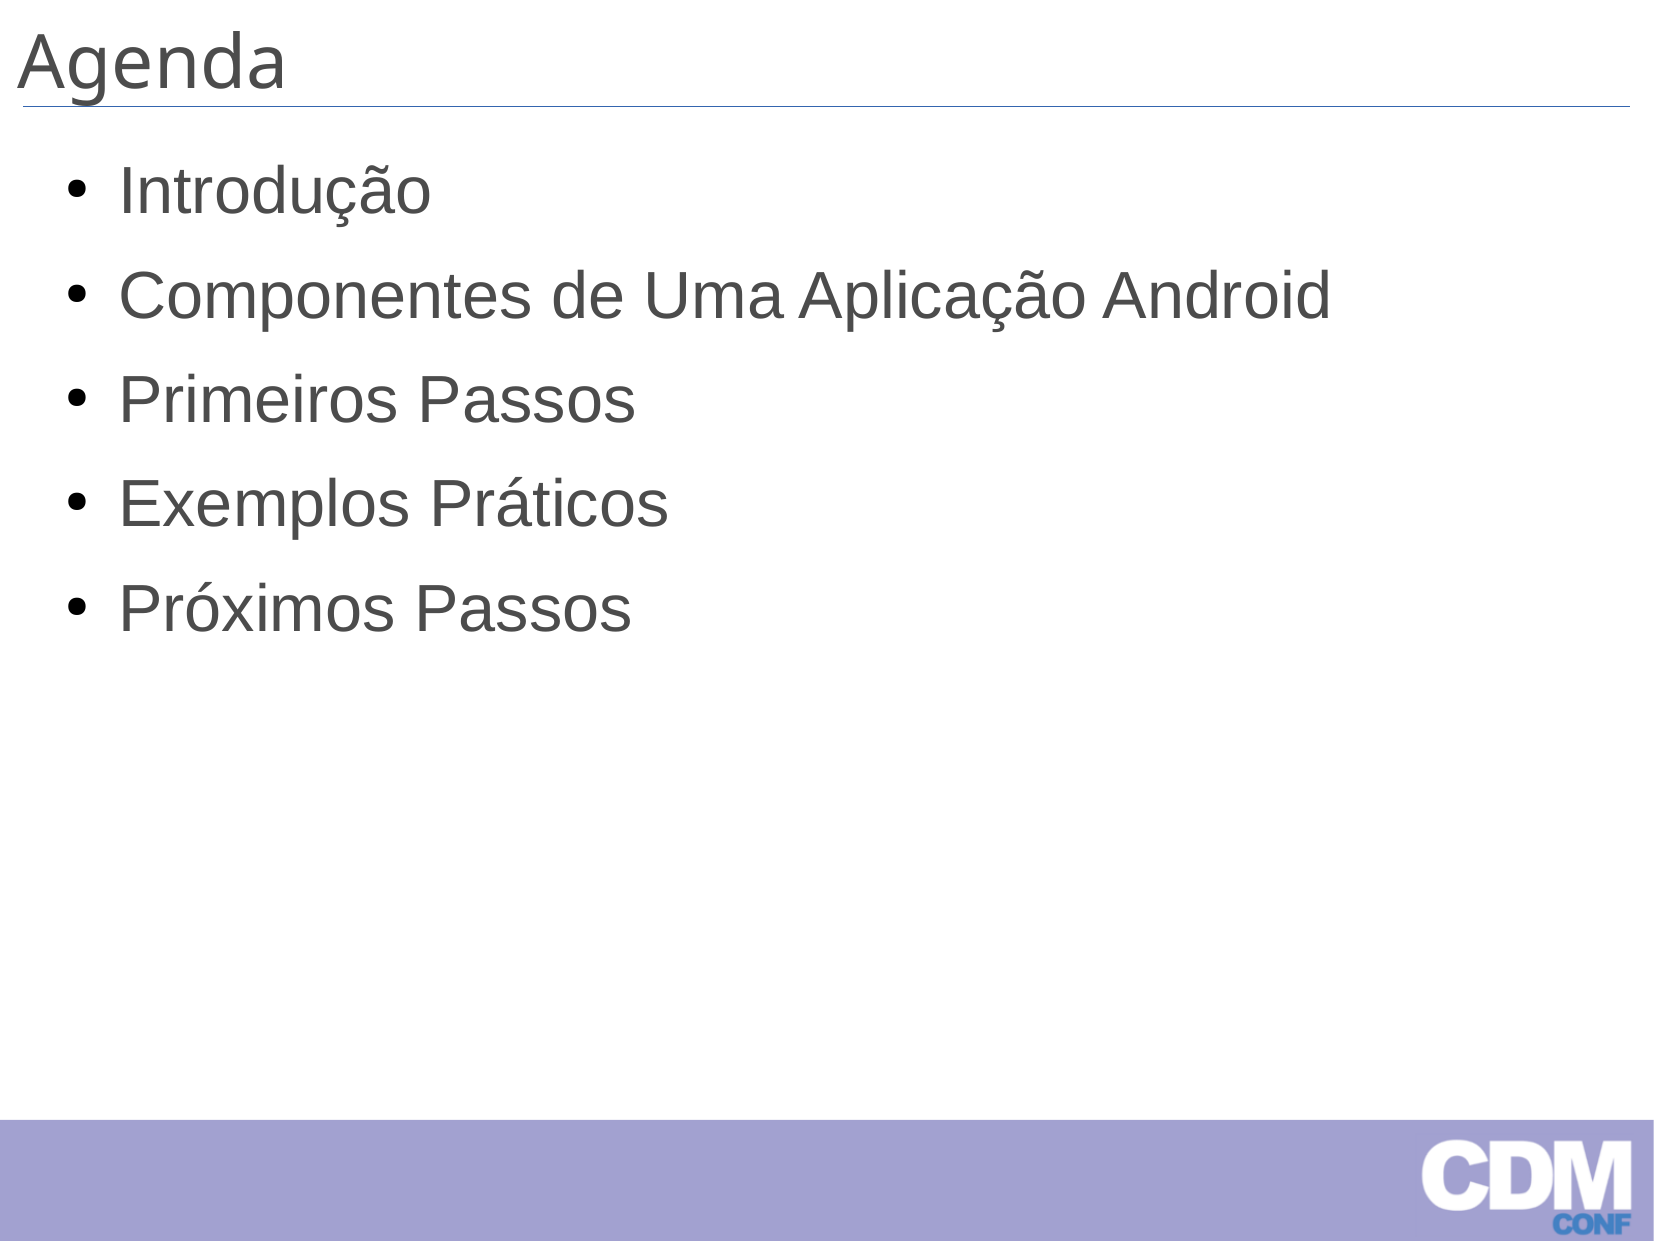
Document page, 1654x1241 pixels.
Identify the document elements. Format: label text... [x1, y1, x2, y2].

title Agenda [17, 15, 1607, 103]
picture [0, 0, 1654, 1241]
list Introdução Componentes de Uma Aplicação Android Primeiros Passos Exemplos Práticos Próximos Passos [47, 153, 1607, 1087]
